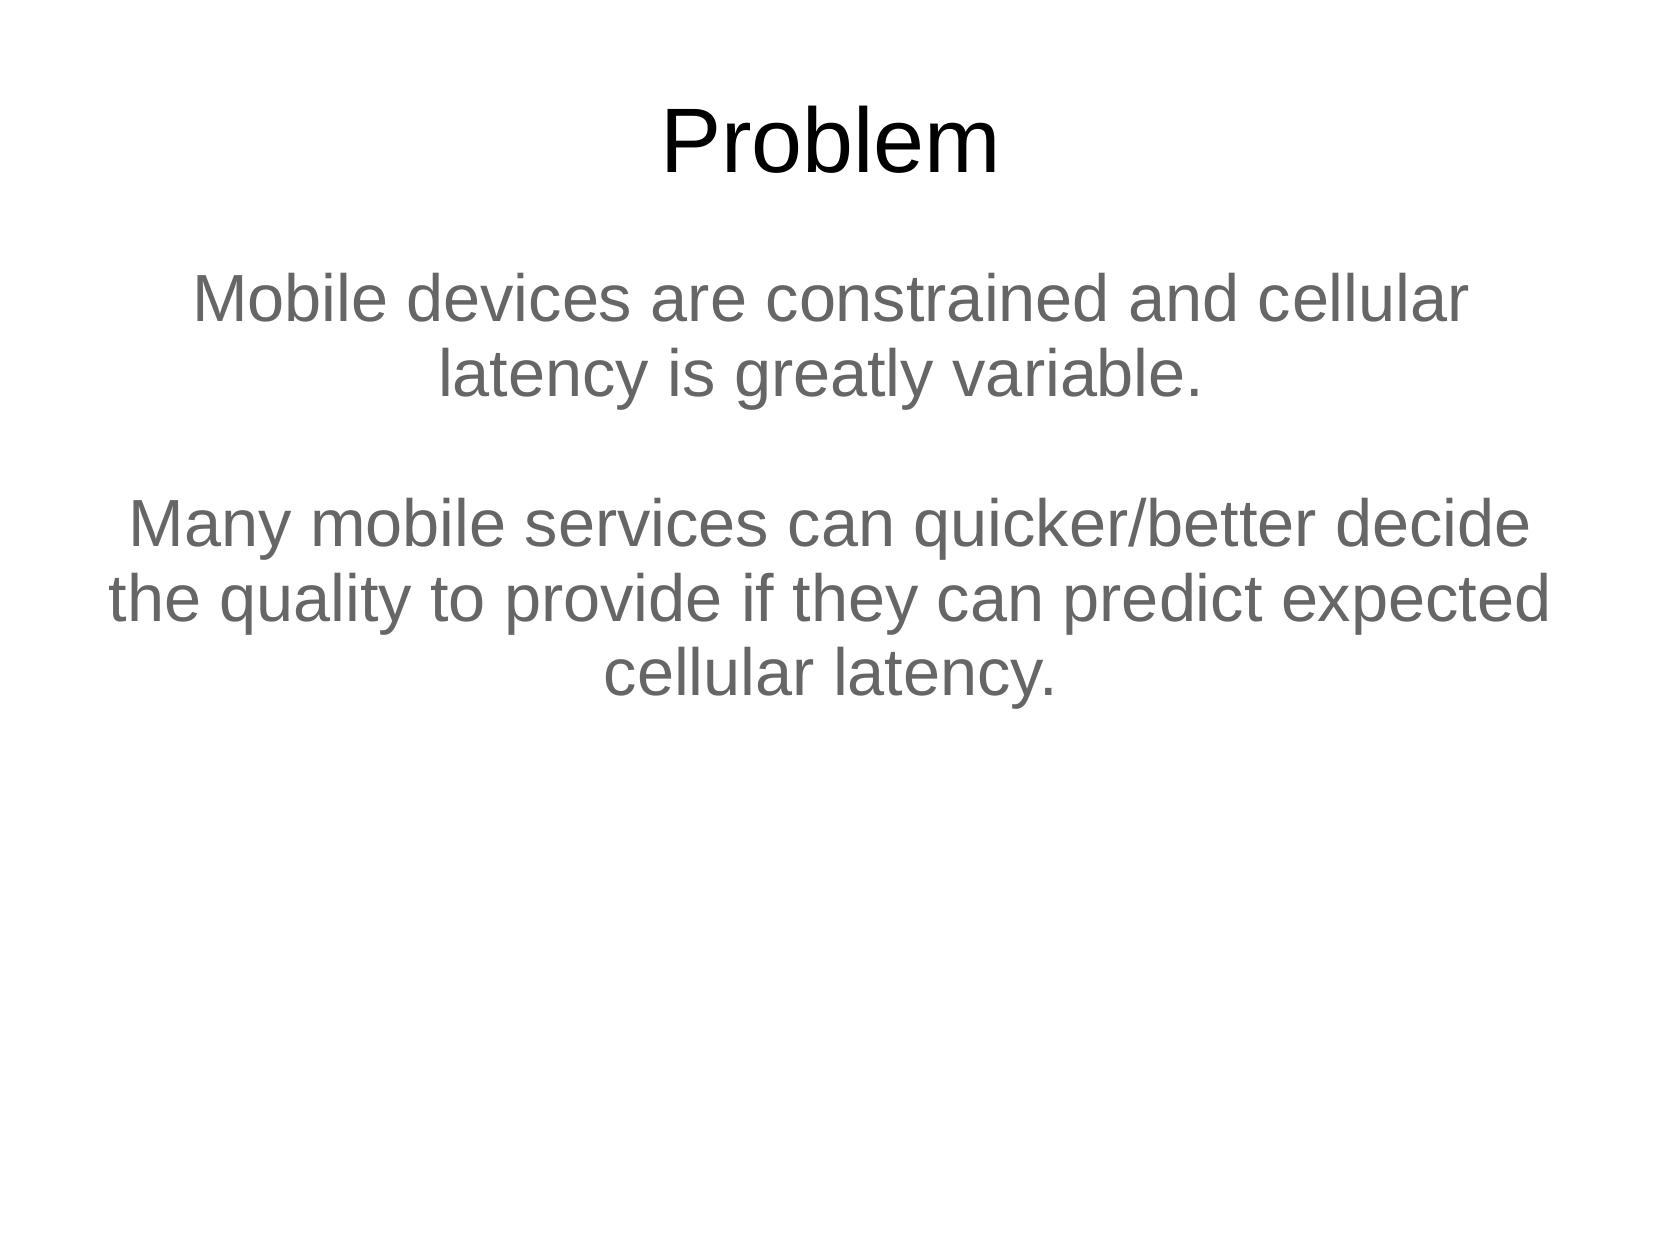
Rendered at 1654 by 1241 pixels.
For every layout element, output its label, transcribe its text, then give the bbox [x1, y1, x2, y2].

subtitle Mobile devices are constrained and cellular latency is greatly variable. Many mobile services can quicker/better decide the quality to provide if they can predict expected cellular latency. [86, 187, 1576, 710]
title Problem [86, 37, 1576, 187]
